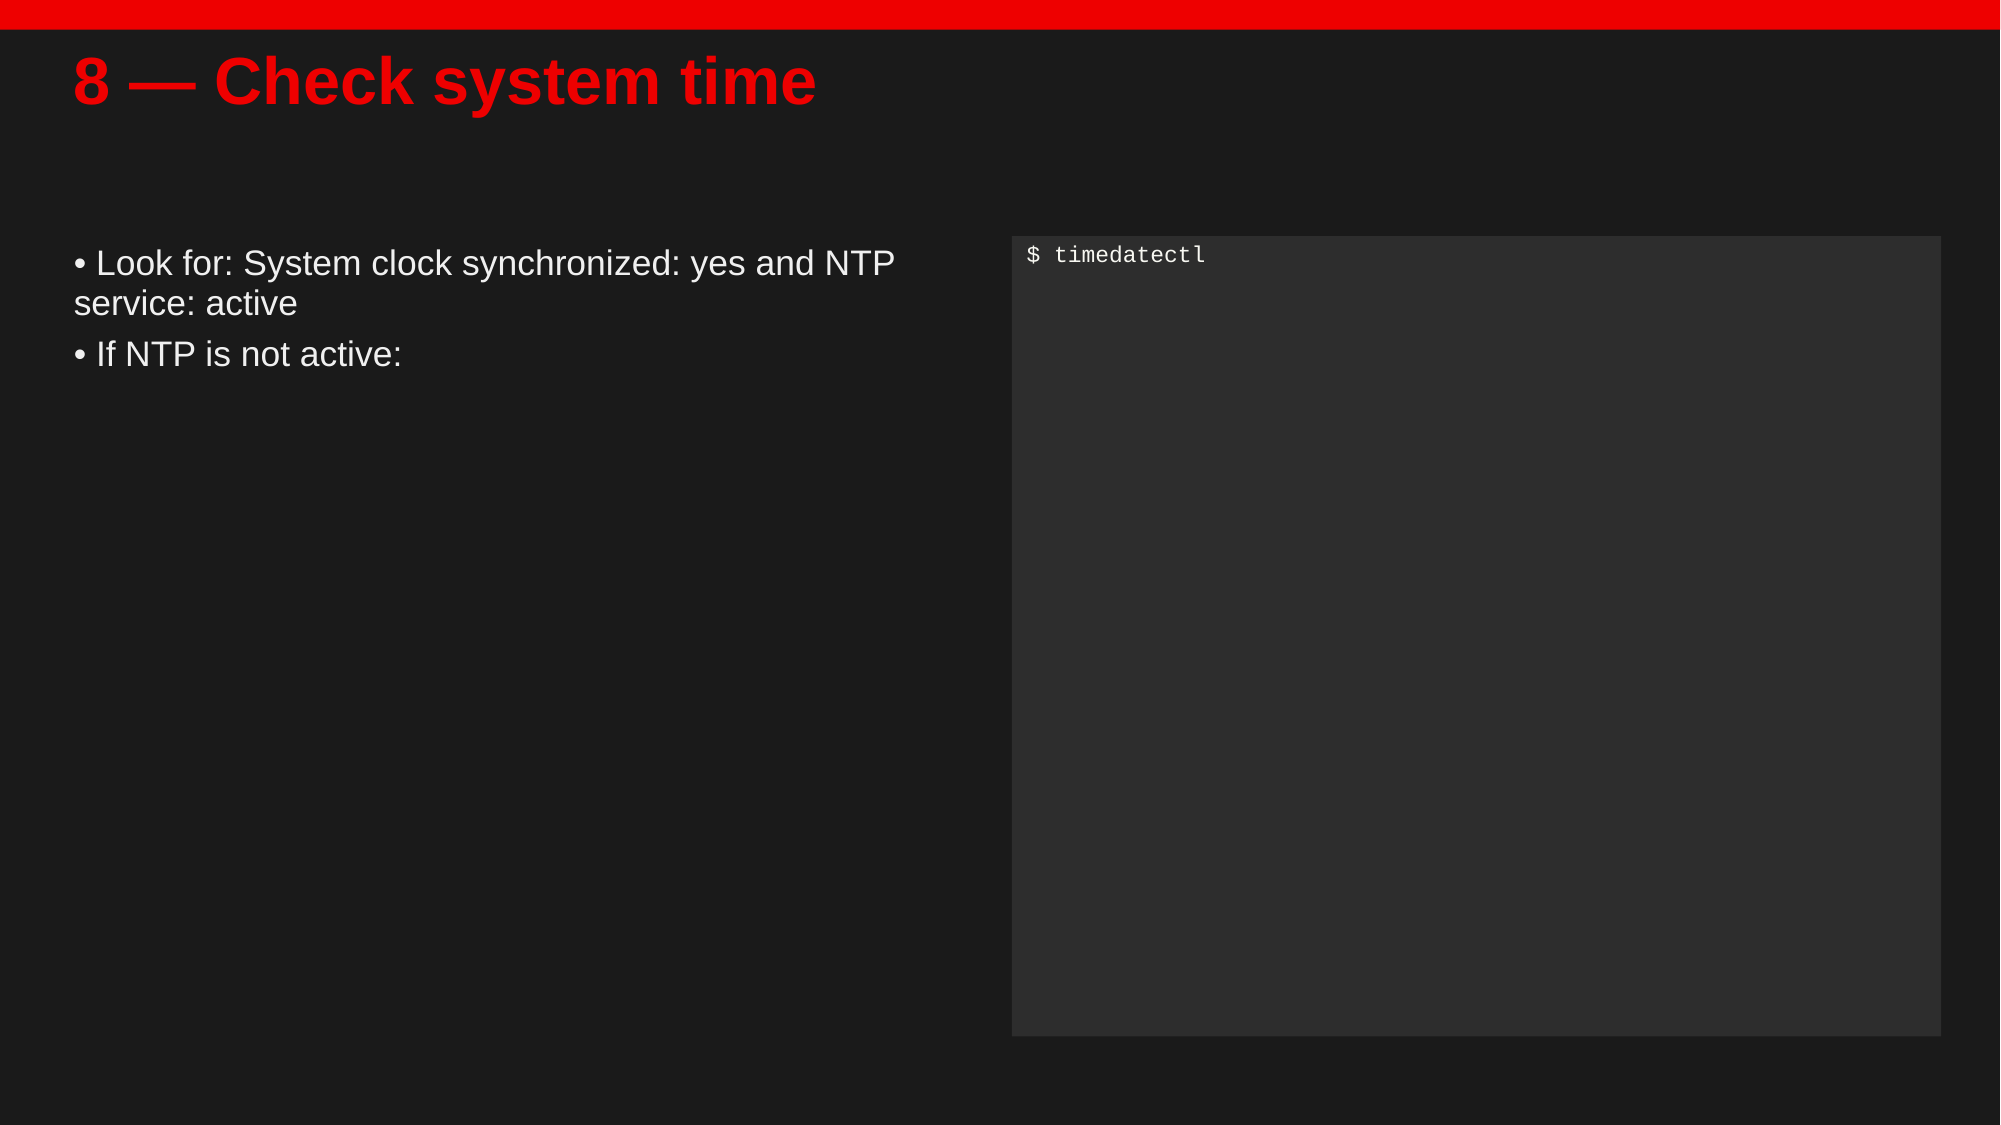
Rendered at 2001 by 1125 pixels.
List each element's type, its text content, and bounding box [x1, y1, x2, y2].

text_box 8 — Check system time [59, 36, 1942, 208]
text_box [0, 0, 2001, 30]
text_box $ timedatectl [1011, 236, 1942, 1037]
text_box • Look for: System clock synchronized: yes and NTP service: active • If NTP is not active: [59, 236, 989, 1037]
